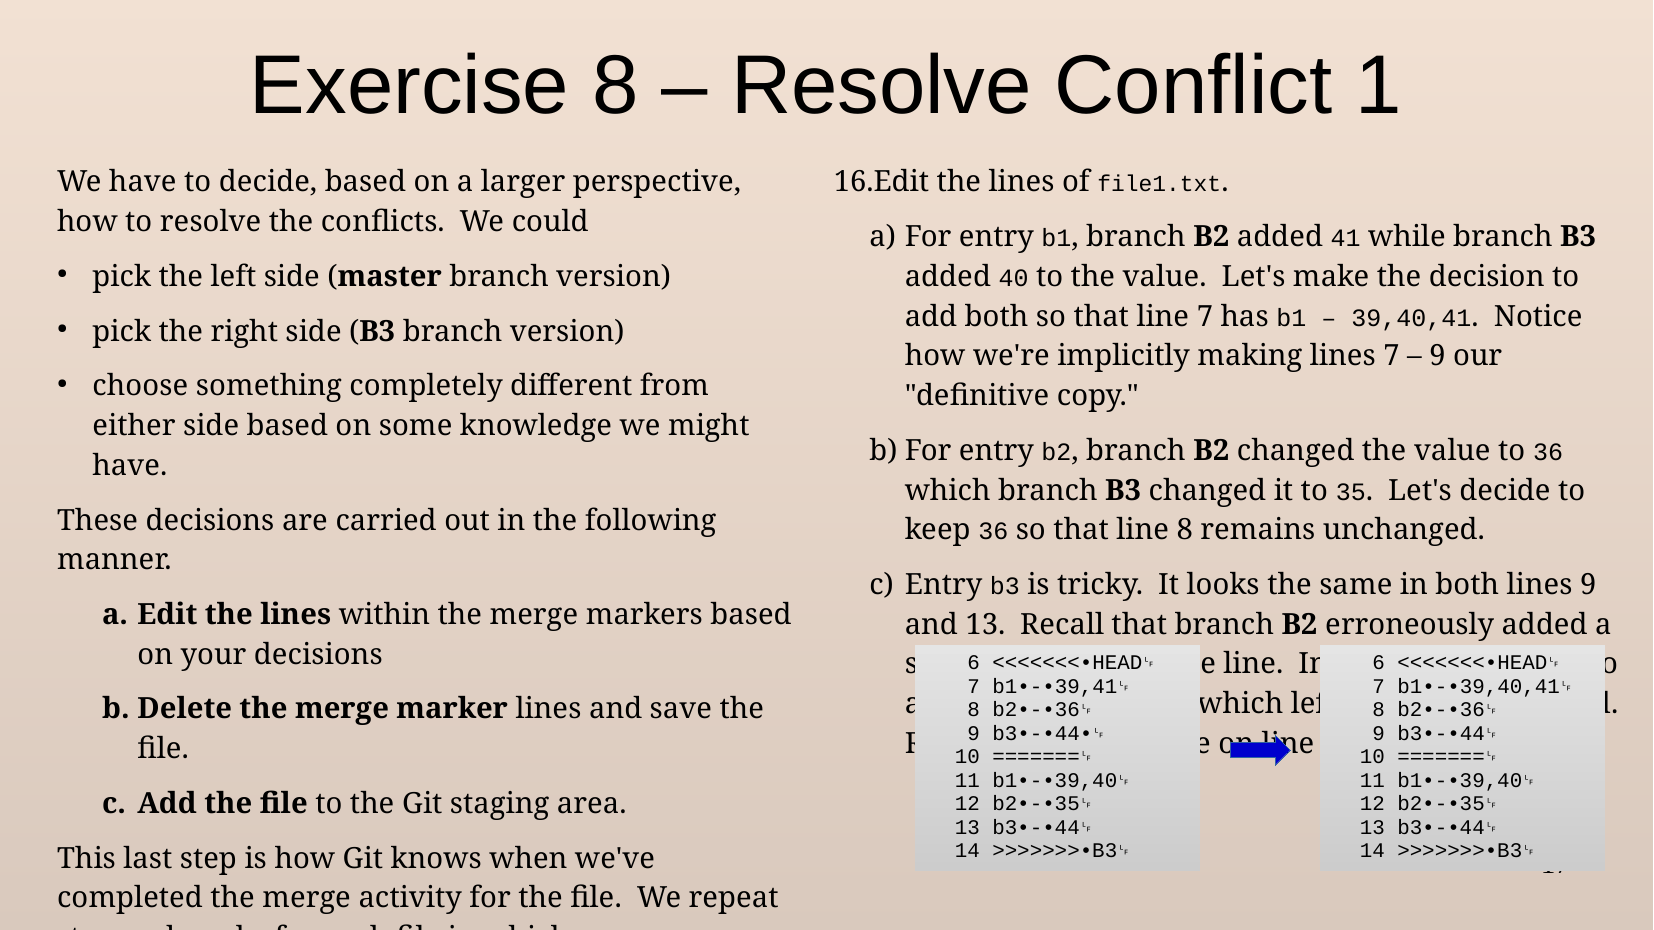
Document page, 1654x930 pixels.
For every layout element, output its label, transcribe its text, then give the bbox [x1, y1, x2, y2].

text_box 6 <<<<<<<•HEAD␊ 7 b1•-•39,41␊ 8 b2•-•36␊ 9 b3•-•44•␊ 10 =======␊ 11 b1•-•39,40␊ 12 b2•-•35␊ 13 b3•-•44␊ 14 >>>>>>>•B3␊ [915, 645, 1201, 872]
text_box Edit the lines of file1.txt. For entry b1, branch B2 added 41 while branch B3 added 40 to the value. Let's make the decision to add both so that line 7 has b1 – 39,40,41. Notice how we're implicitly making lines 7 – 9 our "definitive copy." For entry b2, branch B2 changed the value to 36 which branch B3 changed it to 35. Let's decide to keep 36 so that line 8 remains unchanged. Entry b3 is tricky. It looks the same in both lines 9 and 13. Recall that branch B2 erroneously added a space at the end of the line. In this case, we wish to accept the B3 line 13 which left the line unchanged. Remove the last space on line 9. [819, 153, 1645, 610]
title Exercise 8 – Resolve Conflict 1 [82, 19, 1571, 151]
text_box We have to decide, based on a larger perspective, how to resolve the conflicts. We could pick the left side (master branch version) pick the right side (B3 branch version) choose something completely different from either side based on some knowledge we might have. These decisions are carried out in the following manner. Edit the lines within the merge markers based on your decisions Delete the merge marker lines and save the file. Add the file to the Git staging area. This last step is how Git knows when we've completed the merge activity for the file. We repeat steps a, b and c for each file in which a merge conflict occurred. Looking at file1.txt in the previous slide, things aren't that bad. The top (only changed on B2) and the bottom (only changed on B3) were auto-merged. Only the middle third, where both B2 and B3 changed lines, requires resolution. [42, 153, 808, 898]
text_box [1230, 735, 1291, 766]
text_box 6 <<<<<<<•HEAD␊ 7 b1•-•39,40,41␊ 8 b2•-•36␊ 9 b3•-•44␊ 10 =======␊ 11 b1•-•39,40␊ 12 b2•-•35␊ 13 b3•-•44␊ 14 >>>>>>>•B3␊ [1320, 645, 1606, 872]
